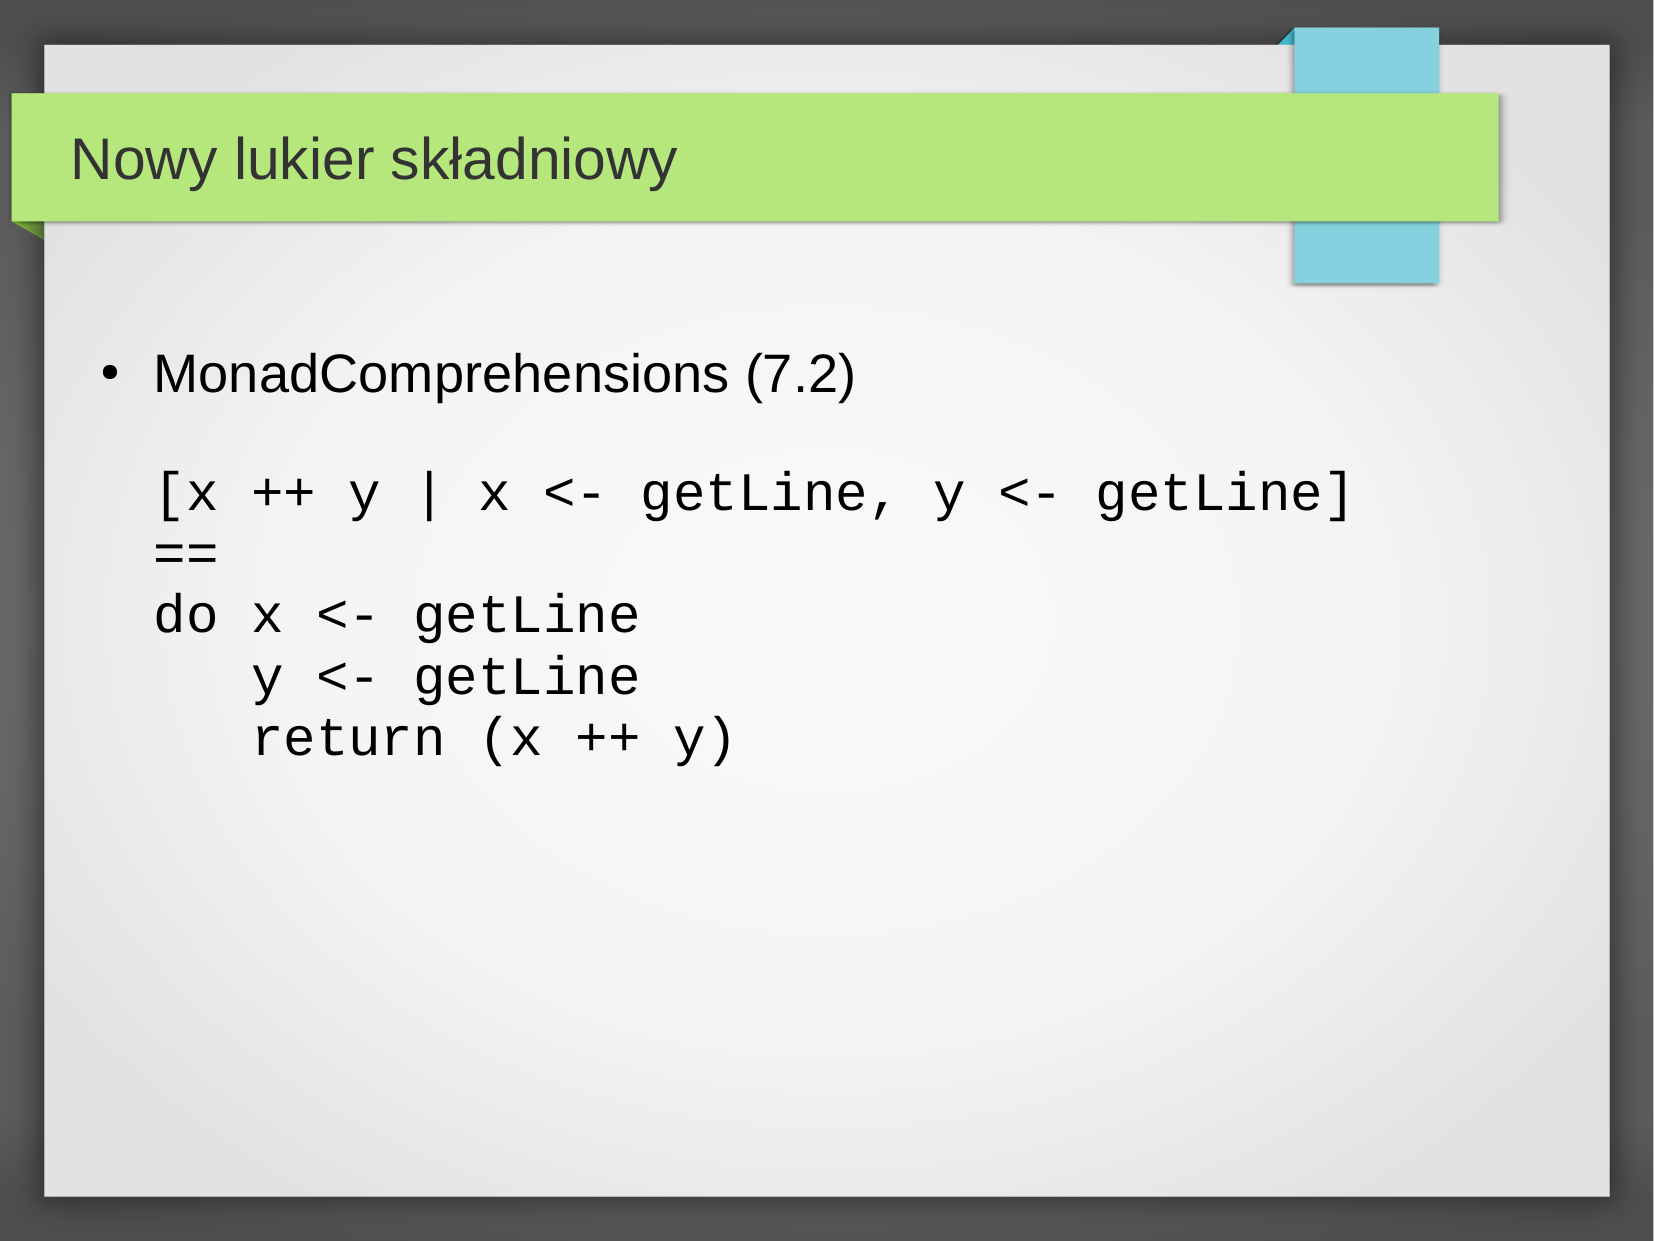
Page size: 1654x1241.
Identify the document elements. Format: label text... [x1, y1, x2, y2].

title Nowy lukier składniowy [70, 106, 1229, 213]
picture [0, 0, 1654, 1241]
list MonadComprehensions (7.2) [x ++ y | x <- getLine, y <- getLine] == do x <- getLine y <- getLine return (x ++ y) [82, 343, 1538, 1063]
